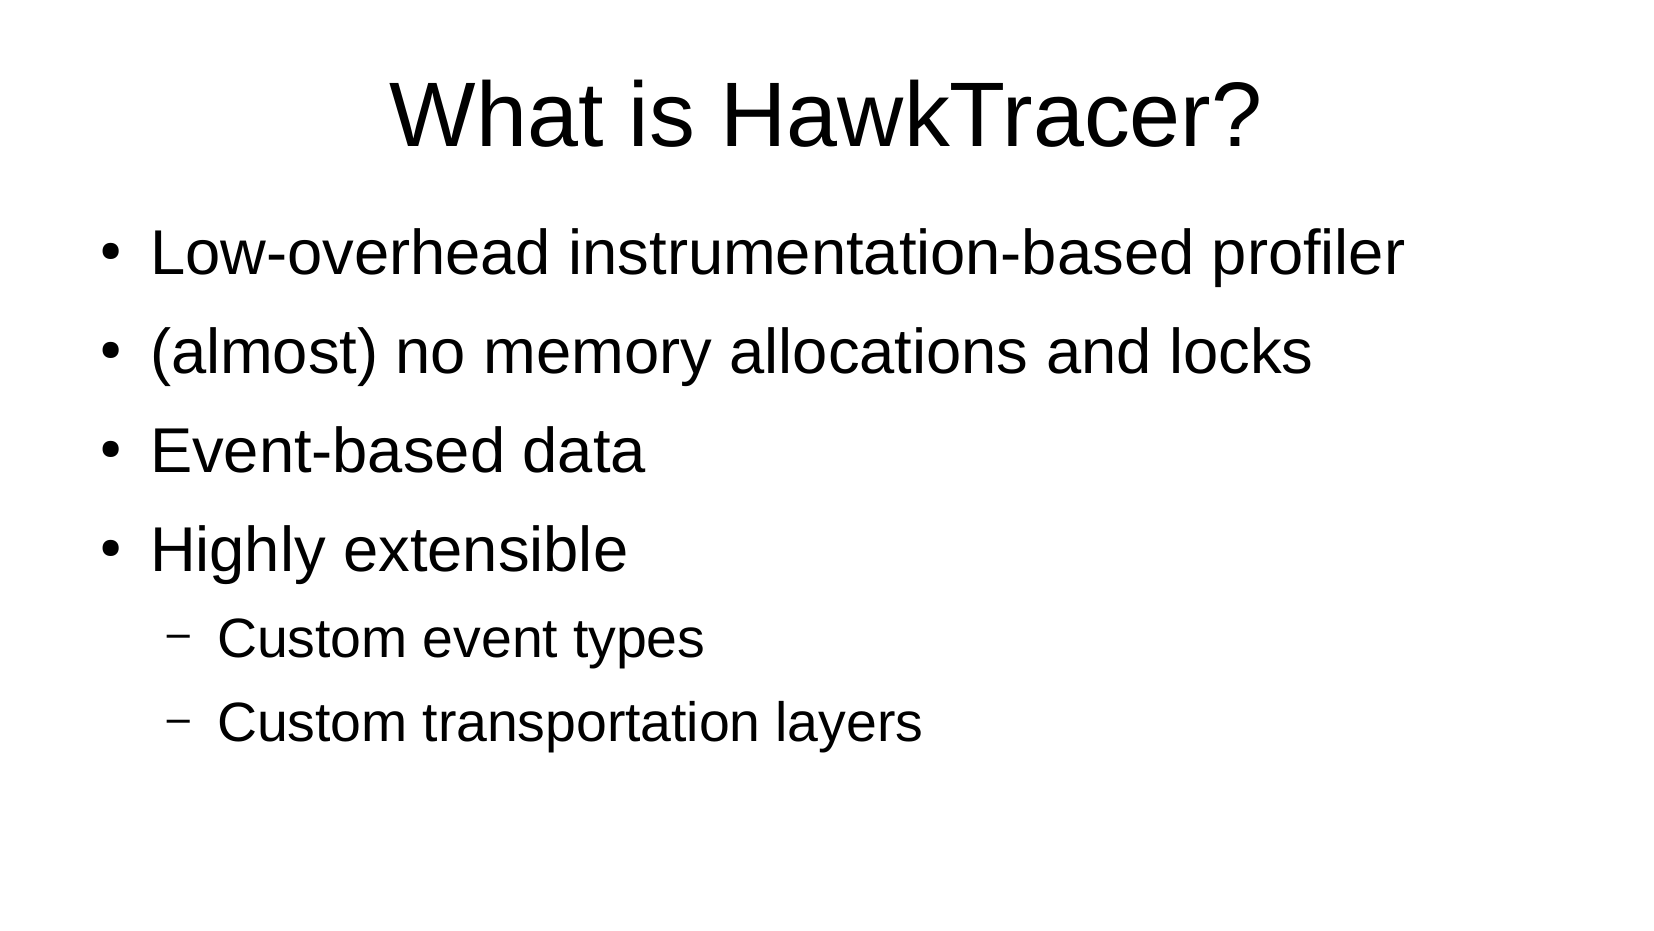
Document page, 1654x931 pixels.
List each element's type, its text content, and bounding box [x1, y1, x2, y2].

title What is HawkTracer? [82, 37, 1571, 193]
list Low-overhead instrumentation-based profiler (almost) no memory allocations and locks Event-based data Highly extensible Custom event types Custom transportation layers [82, 217, 1571, 758]
